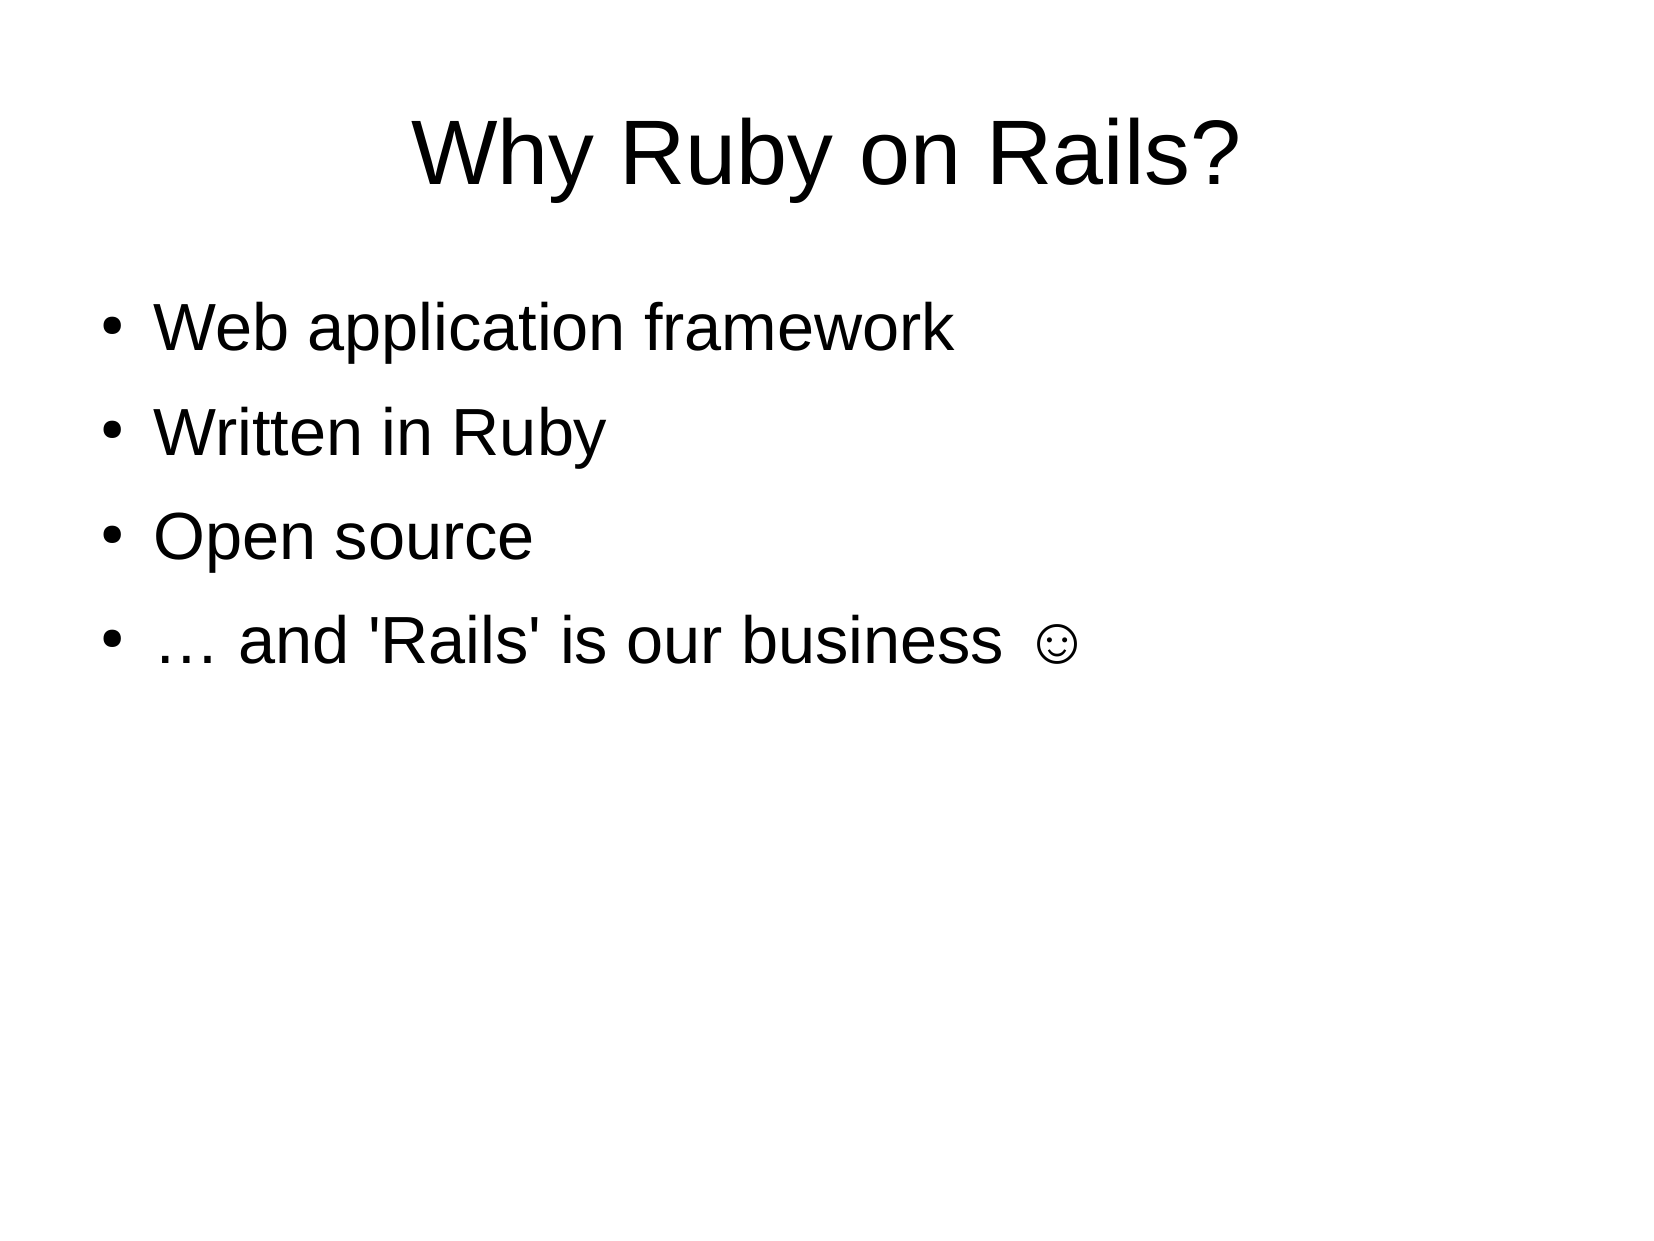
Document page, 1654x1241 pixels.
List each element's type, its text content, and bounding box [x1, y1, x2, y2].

title Why Ruby on Rails? [82, 49, 1571, 257]
list Web application framework Written in Ruby Open source … and 'Rails' is our business ☺ [82, 290, 1571, 1010]
